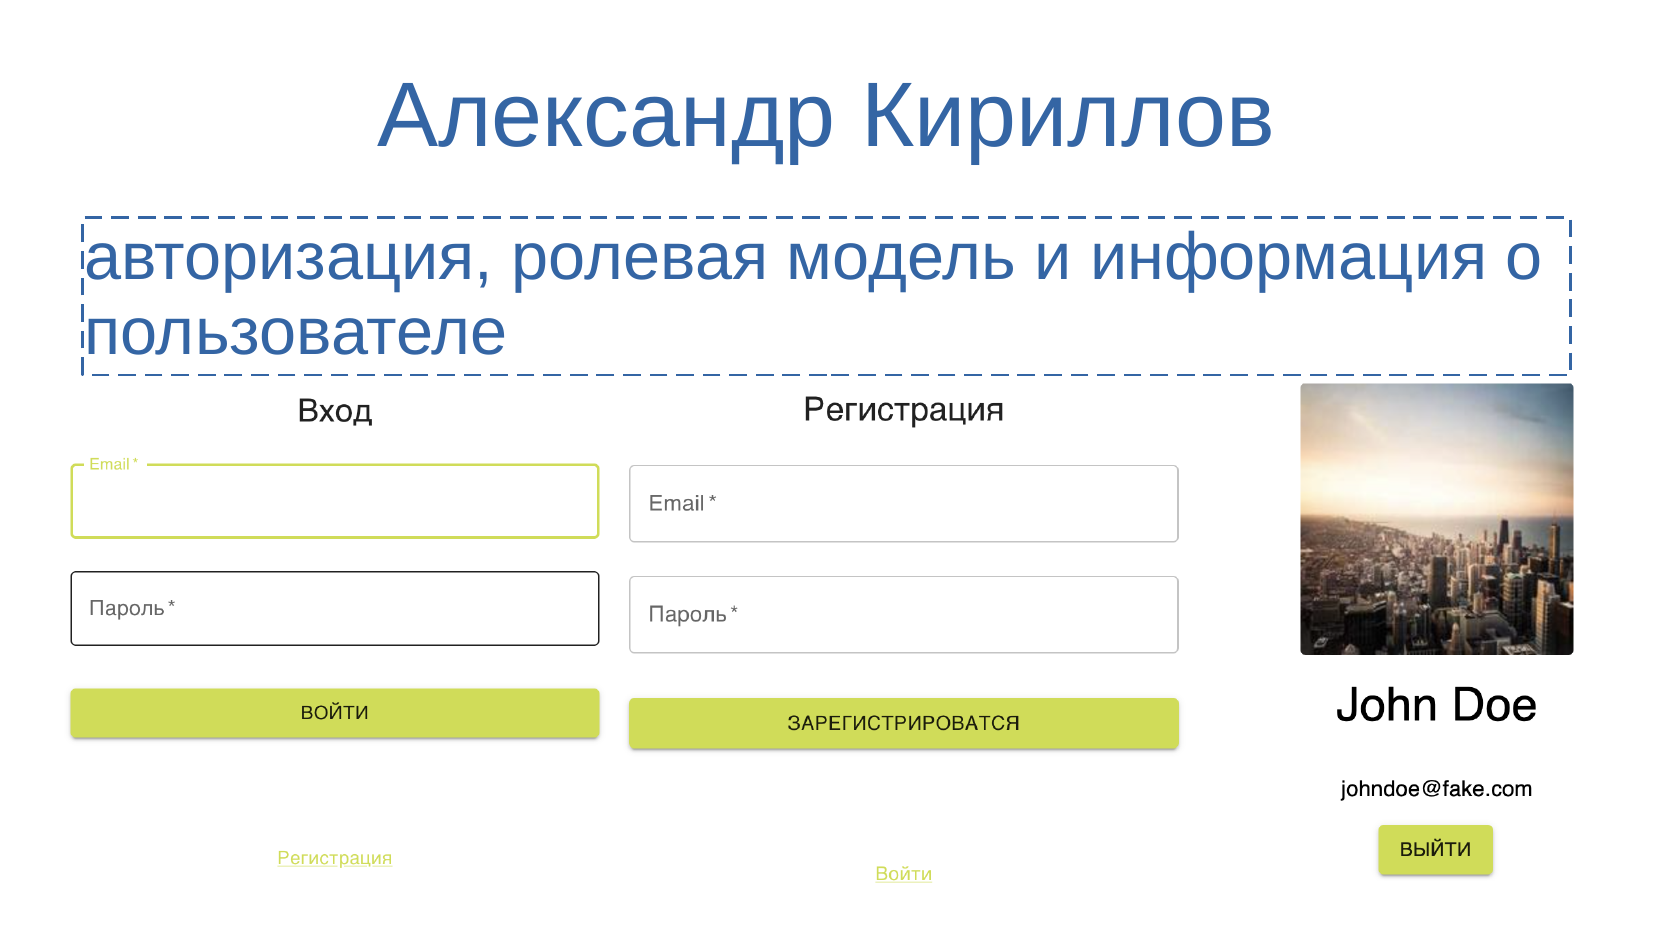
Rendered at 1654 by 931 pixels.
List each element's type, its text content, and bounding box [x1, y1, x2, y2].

picture [621, 382, 1186, 901]
list авторизация, ролевая модель и информация о пользователе [82, 217, 1571, 376]
title Александр Кириллов [82, 37, 1571, 193]
picture [60, 389, 616, 901]
picture [1290, 377, 1591, 886]
